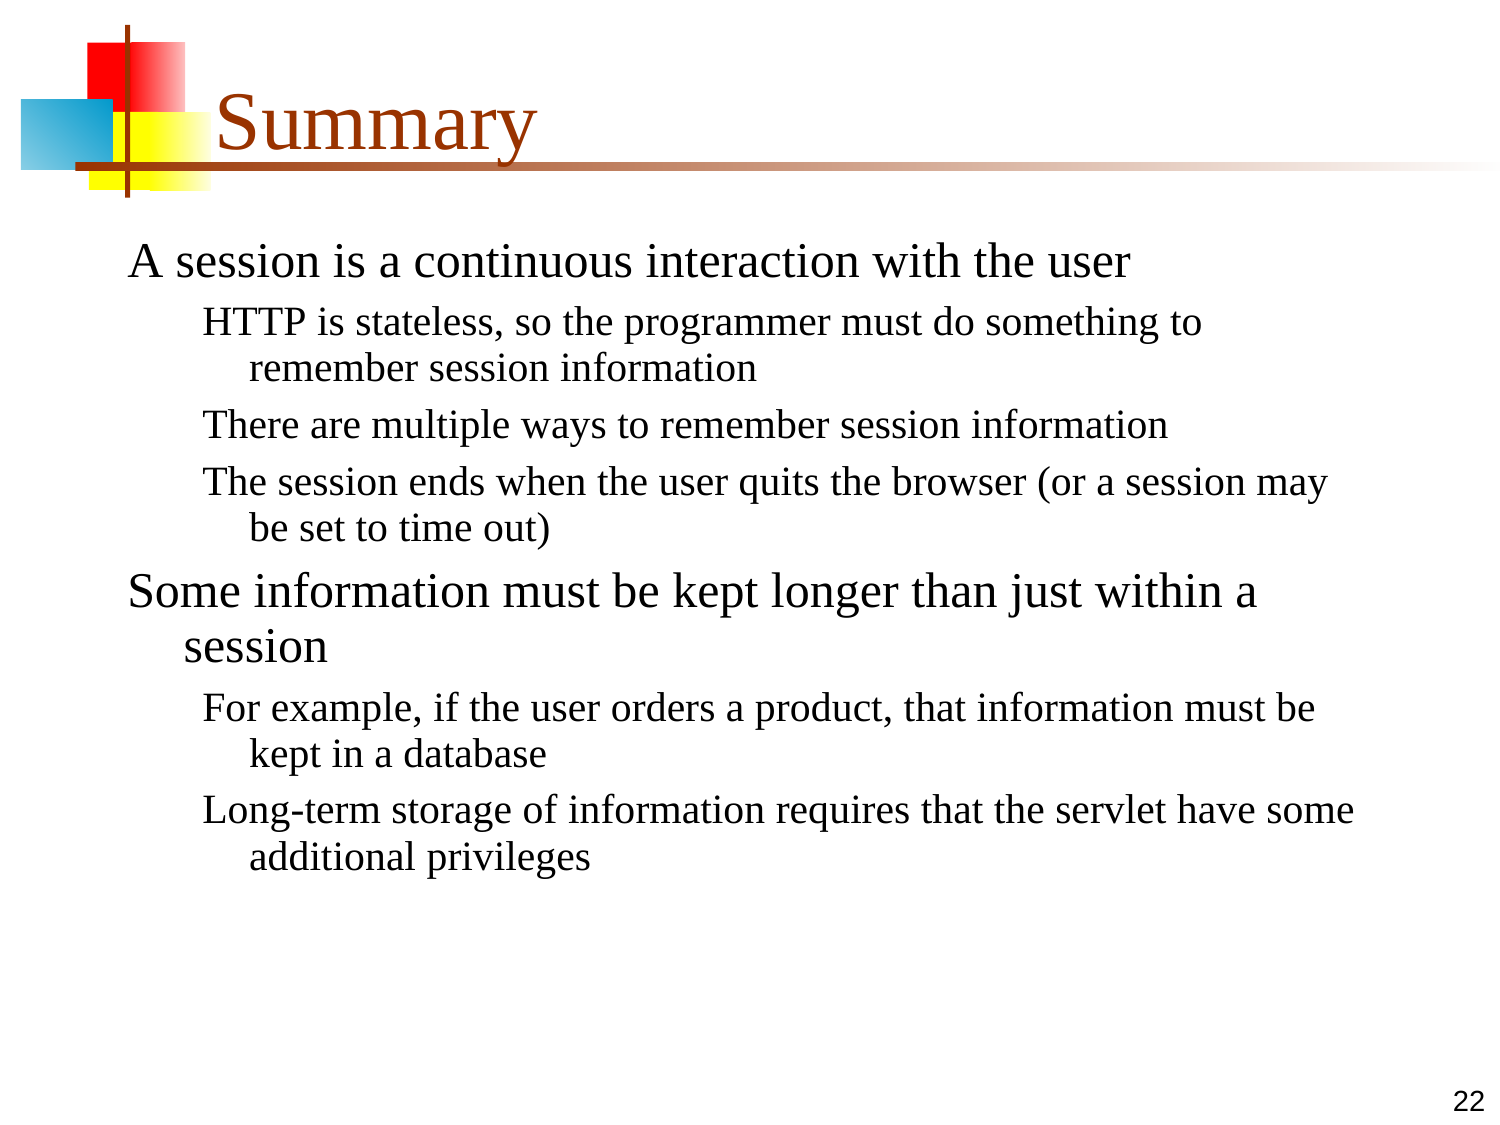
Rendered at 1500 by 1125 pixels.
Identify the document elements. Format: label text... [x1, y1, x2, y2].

title Summary [199, 37, 1479, 175]
list A session is a continuous interaction with the user HTTP is stateless, so the programmer must do something to remember session information There are multiple ways to remember session information The session ends when the user quits the browser (or a session may be set to time out) Some information must be kept longer than just within a session For example, if the user orders a product, that information must be kept in a database Long-term storage of information requires that the servlet have some additional privileges [112, 224, 1388, 973]
